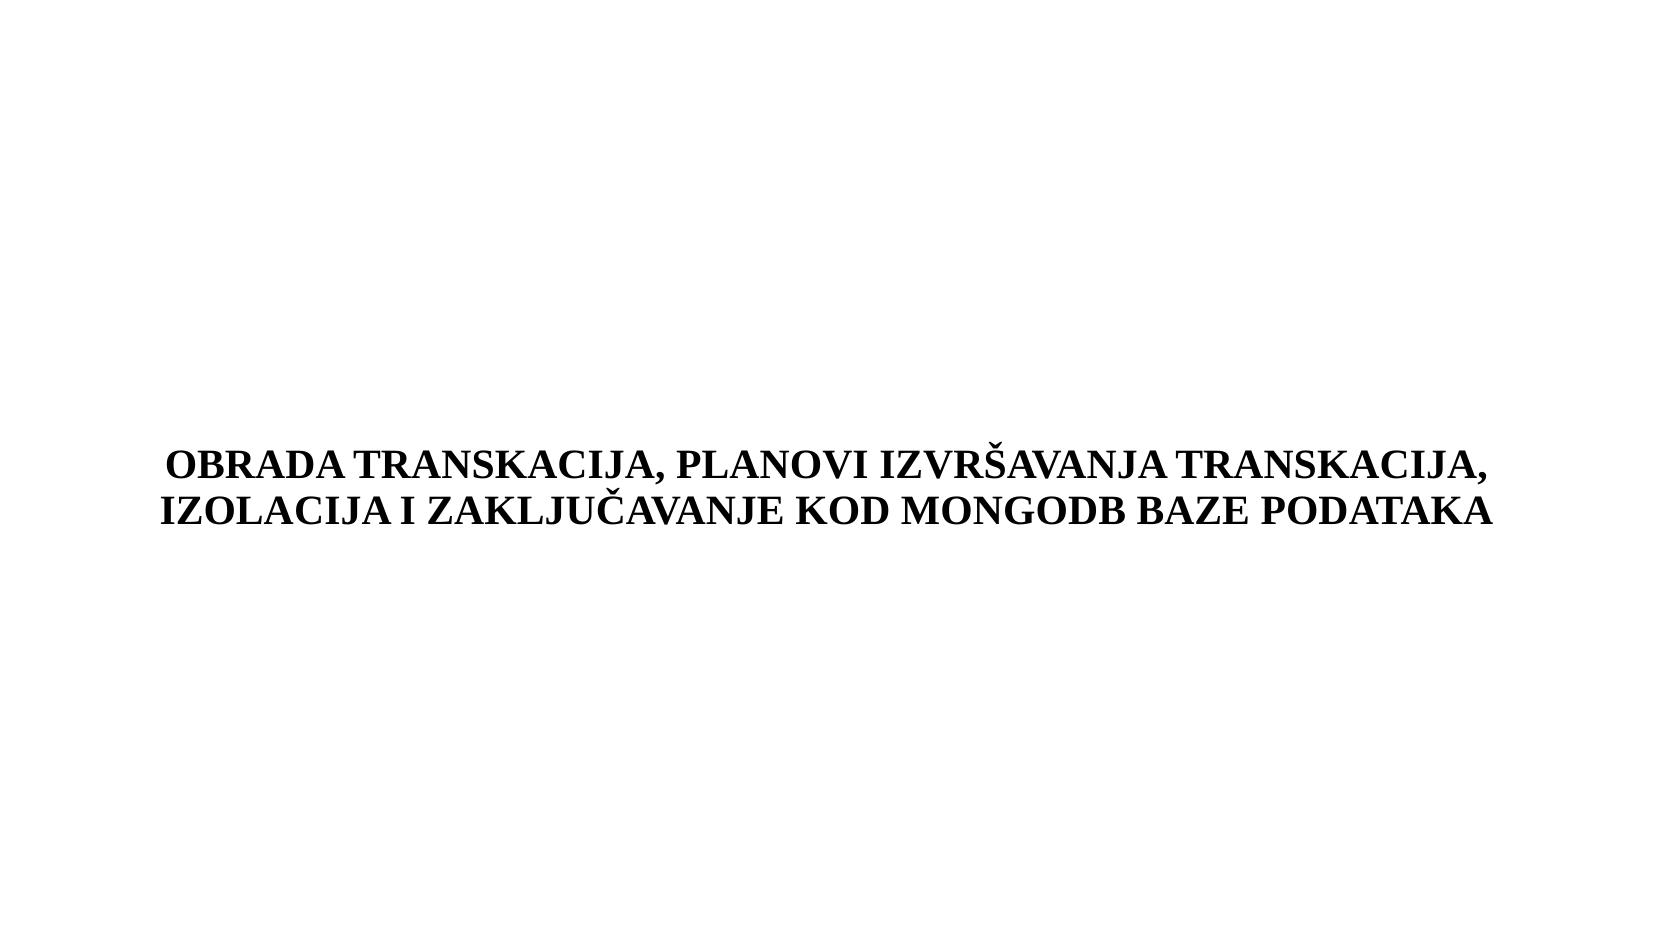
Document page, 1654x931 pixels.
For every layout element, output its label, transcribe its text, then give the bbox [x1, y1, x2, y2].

subtitle OBRADA TRANSKACIJA, PLANOVI IZVRŠAVANJA TRANSKACIJA, IZOLACIJA I ZAKLJUČAVANJE KOD MONGODB BAZE PODATAKA [82, 217, 1571, 758]
